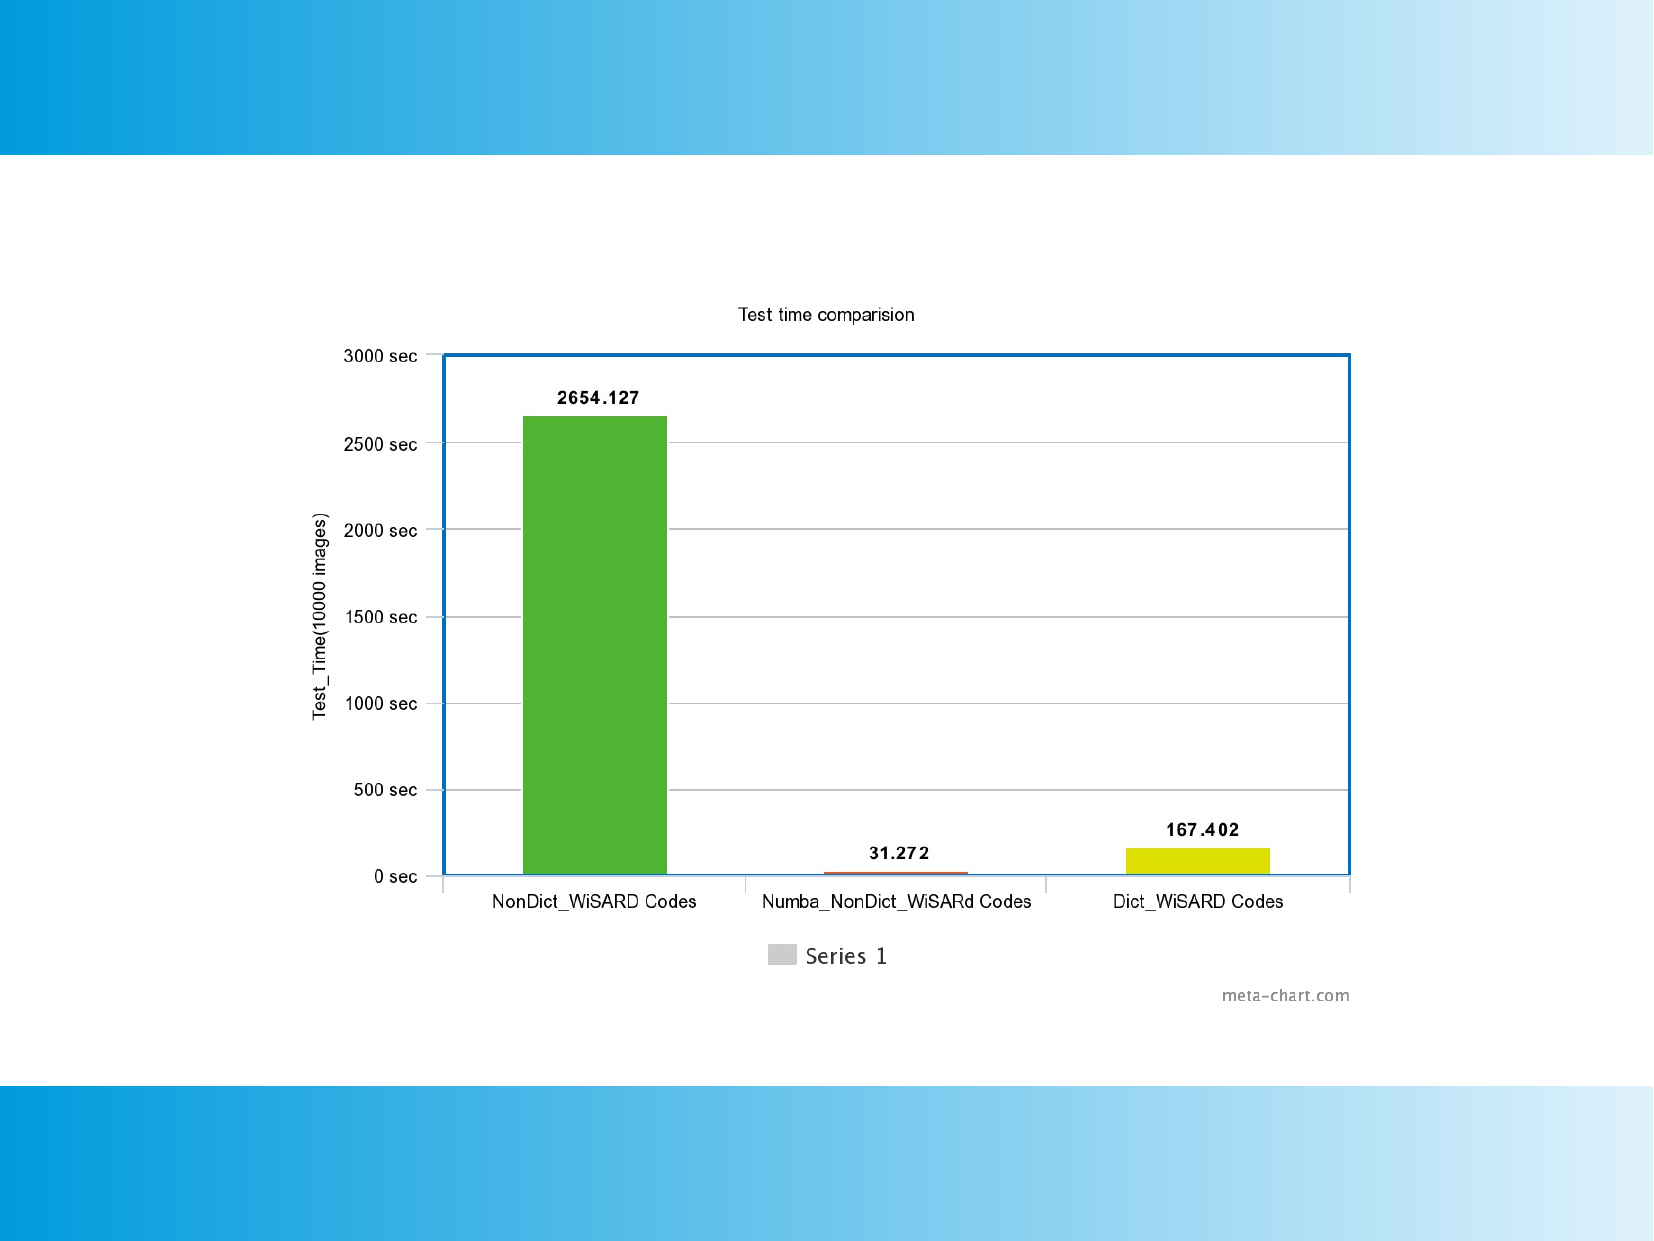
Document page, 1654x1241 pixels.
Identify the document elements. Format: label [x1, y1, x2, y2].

picture [287, 290, 1367, 1010]
